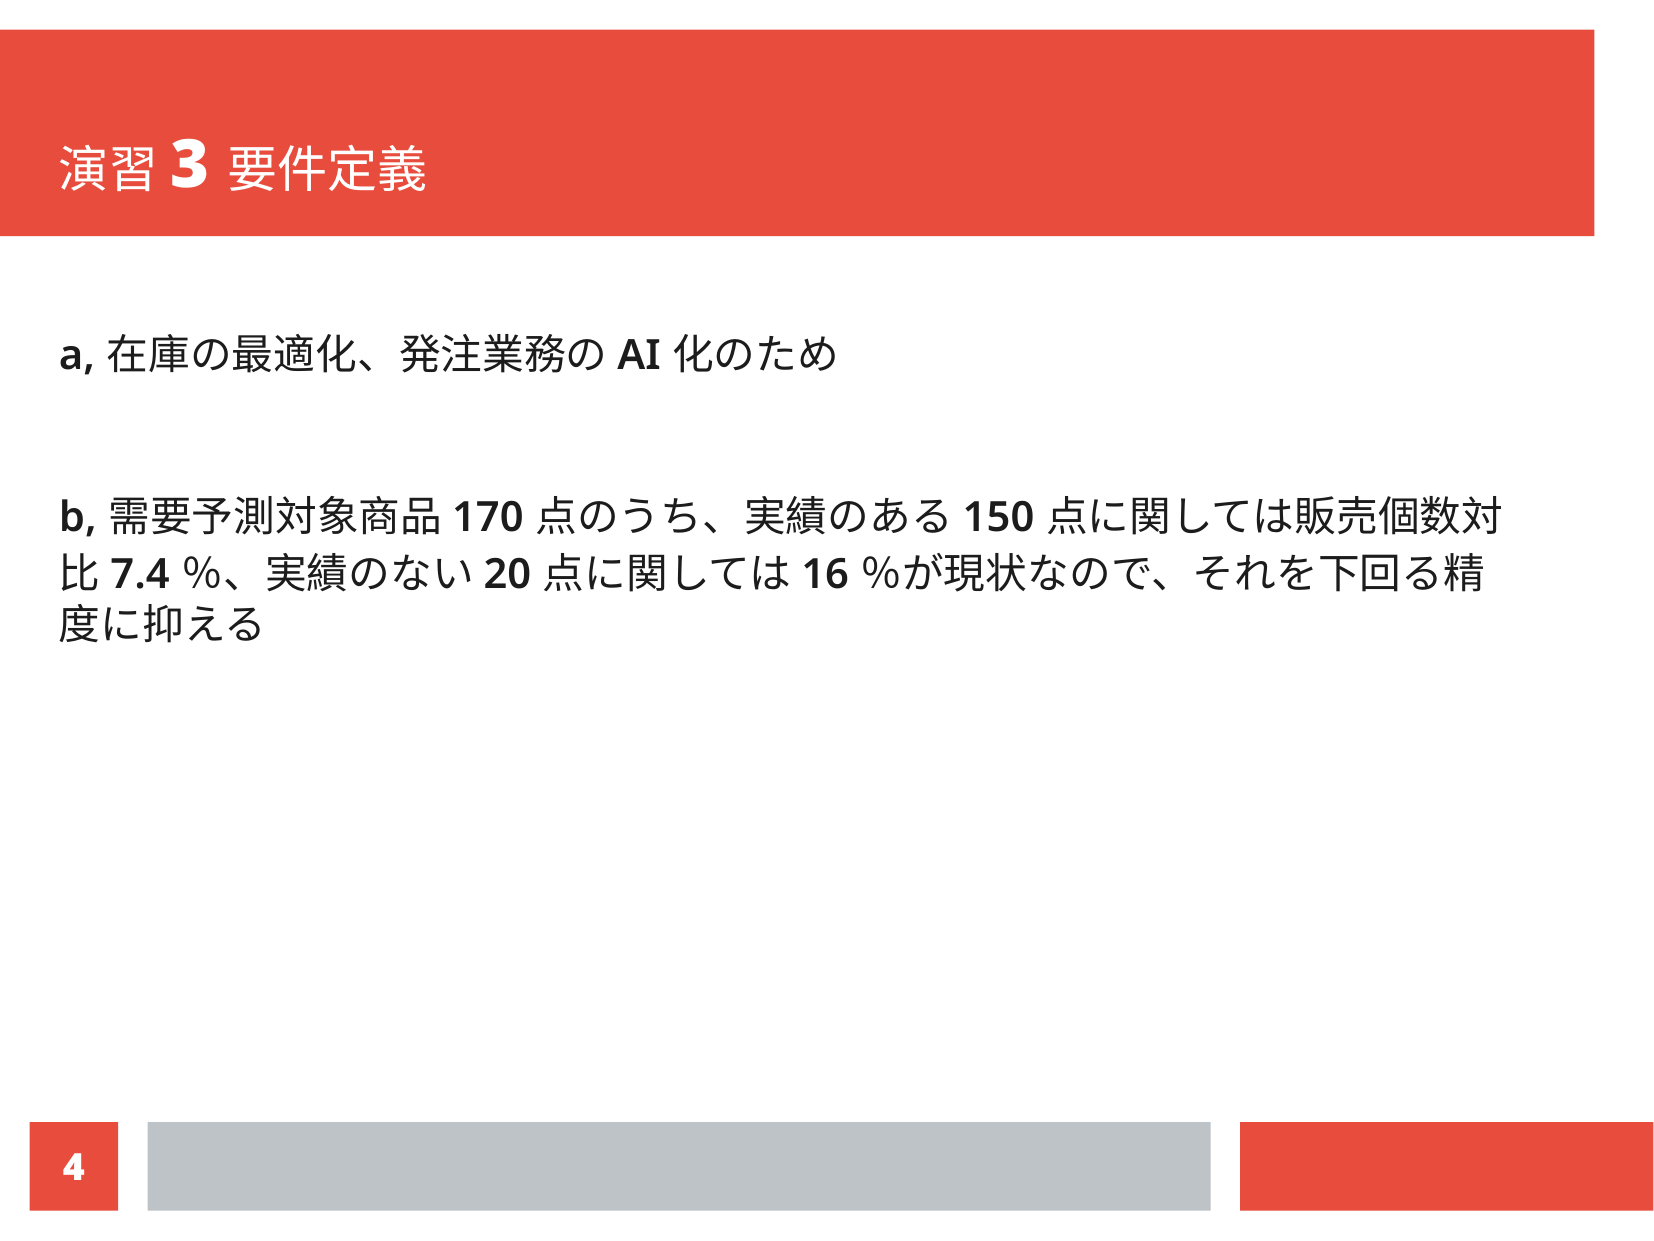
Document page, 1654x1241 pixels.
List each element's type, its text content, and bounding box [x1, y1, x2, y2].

list a,在庫の最適化、発注業務のAI化のため b,需要予測対象商品170点のうち、実績のある150点に関しては販売個数対 比7.4％、実績のない20点に関しては16％が現状なので、それを下回る精 度に抑える [59, 324, 1565, 1093]
title 演習3要件定義 [59, 59, 1595, 207]
